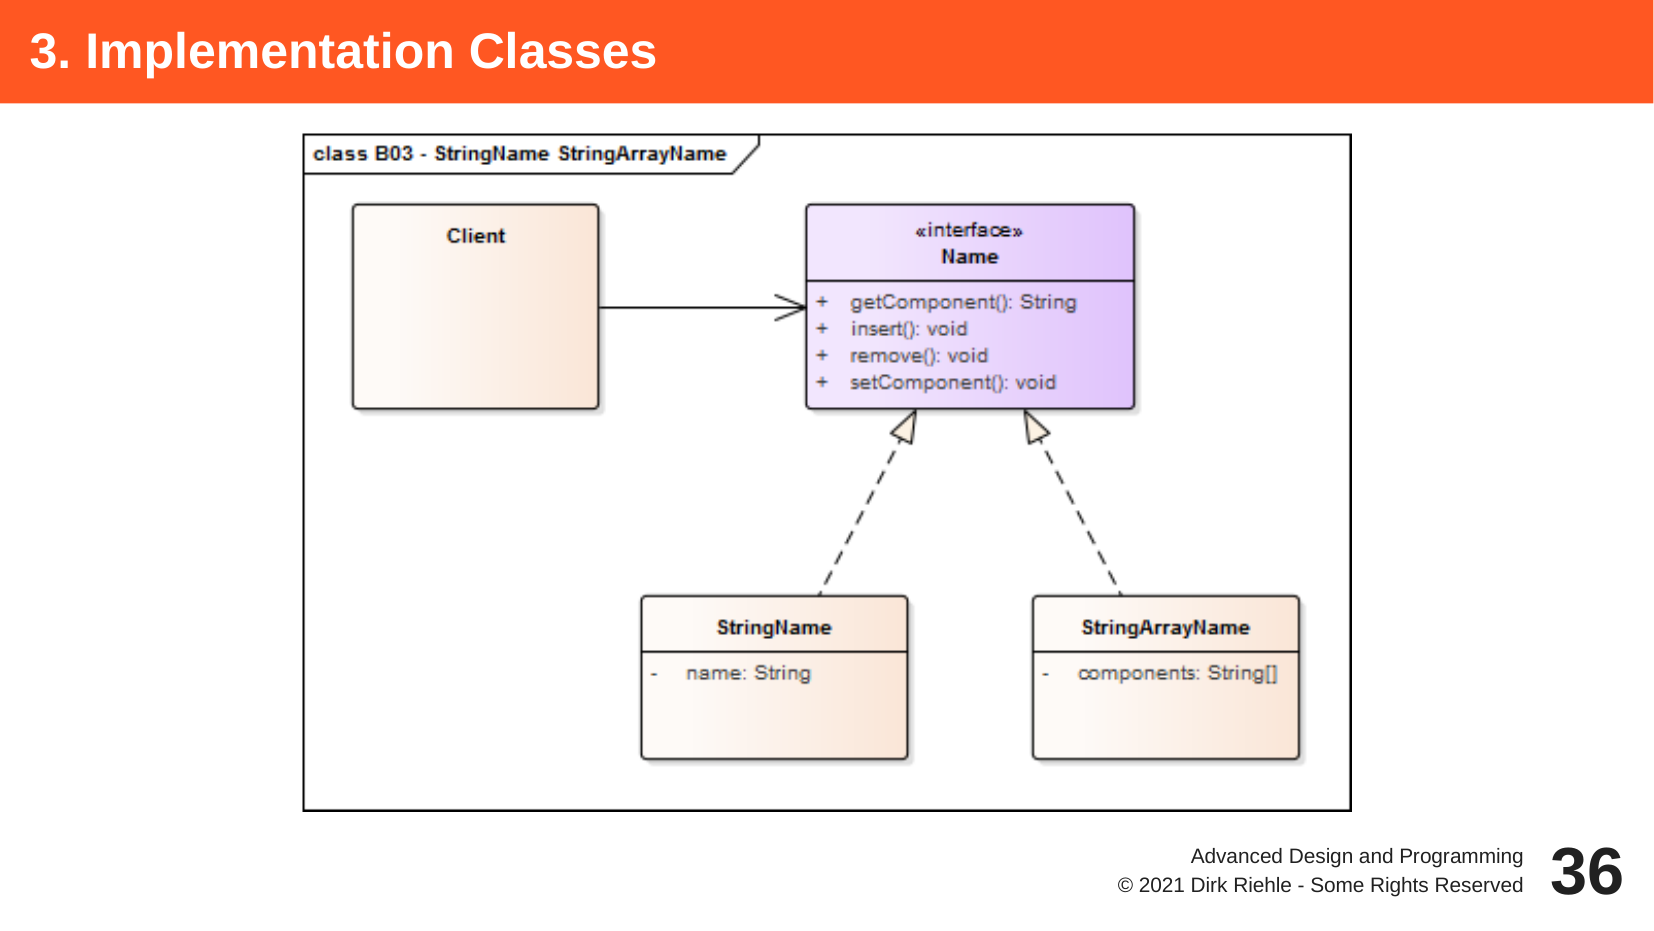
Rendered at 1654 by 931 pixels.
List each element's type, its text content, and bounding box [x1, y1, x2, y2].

picture [301, 132, 1352, 813]
title 3. Implementation Classes [0, 0, 1654, 104]
